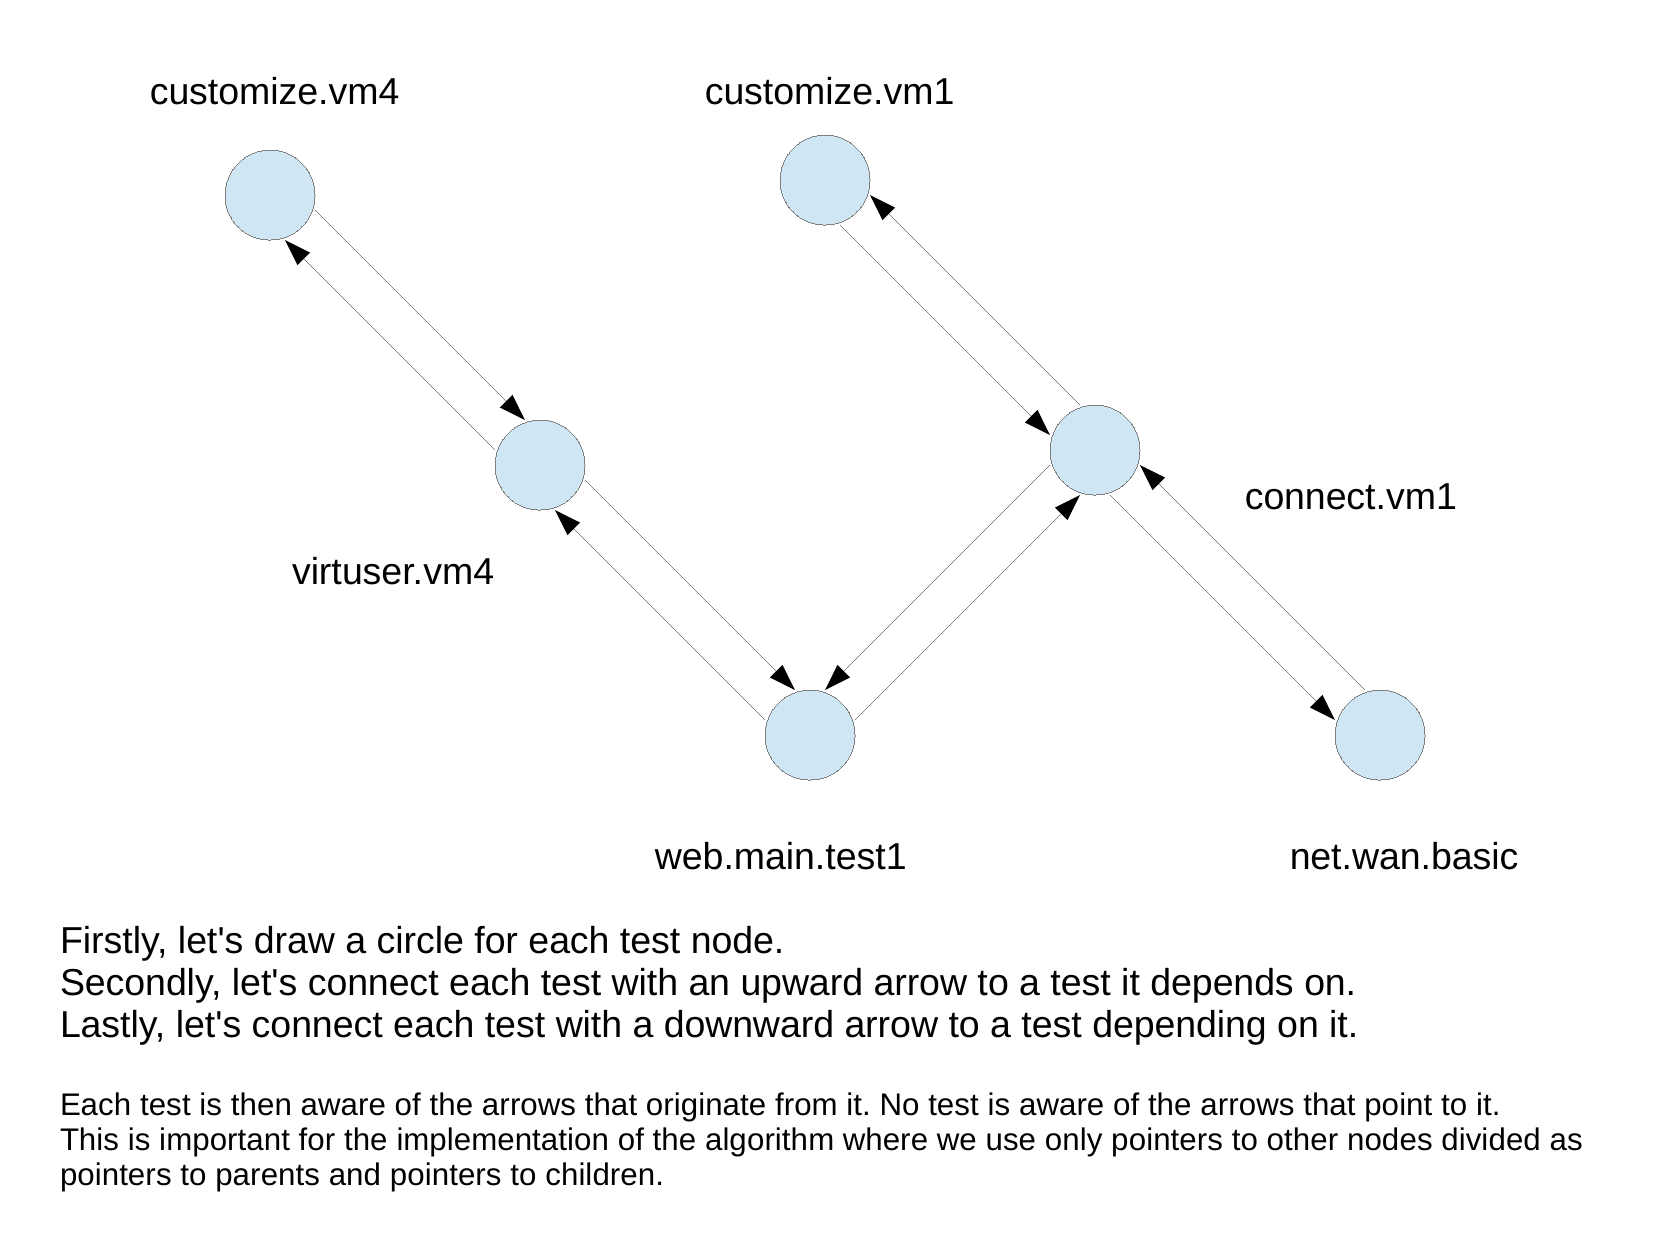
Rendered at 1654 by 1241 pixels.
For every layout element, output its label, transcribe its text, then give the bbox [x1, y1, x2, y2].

text_box [765, 690, 856, 781]
subtitle Firstly, let's draw a circle for each test node. Secondly, let's connect each test with an upward arrow to a test it depends on. Lastly, let's connect each test with a downward arrow to a test depending on it. Each test is then aware of the arrows that originate from it. No test is aware of the arrows that point to it. This is important for the implementation of the algorithm where we use only pointers to other nodes divided as pointers to parents and pointers to children. [60, 919, 1591, 1192]
text_box customize.vm4 [135, 63, 456, 121]
text_box [1335, 690, 1426, 781]
text_box [1050, 405, 1141, 496]
text_box [780, 135, 871, 226]
text_box [225, 150, 316, 241]
text_box virtuser.vm4 [277, 543, 541, 601]
text_box connect.vm1 [1230, 468, 1545, 526]
text_box web.main.test1 [640, 828, 958, 886]
text_box net.wan.basic [1275, 828, 1580, 886]
text_box [495, 420, 586, 511]
text_box customize.vm1 [690, 63, 1011, 121]
